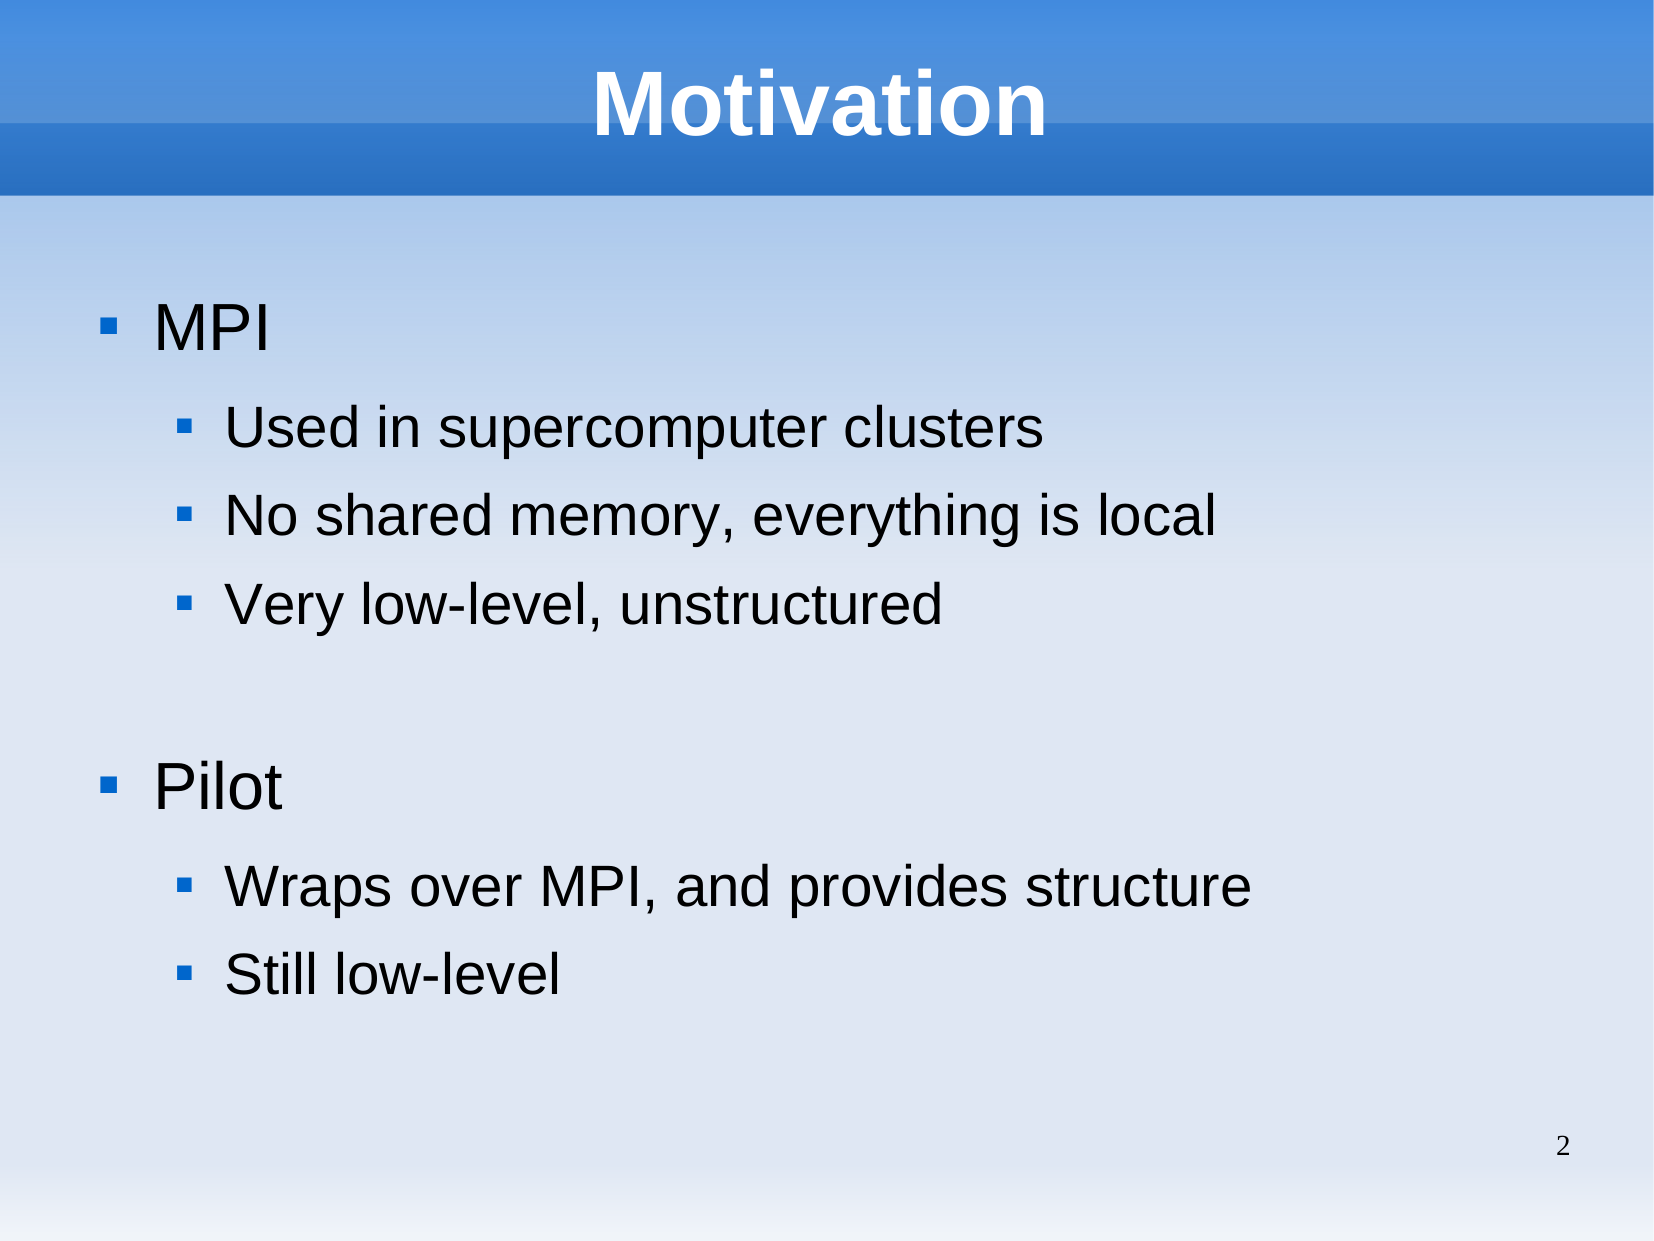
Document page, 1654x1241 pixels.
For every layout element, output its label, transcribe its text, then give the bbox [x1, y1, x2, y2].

title Motivation [76, 0, 1565, 208]
list MPI Used in supercomputer clusters No shared memory, everything is local Very low-level, unstructured Pilot Wraps over MPI, and provides structure Still low-level [82, 290, 1571, 1109]
picture [0, 0, 1654, 1241]
